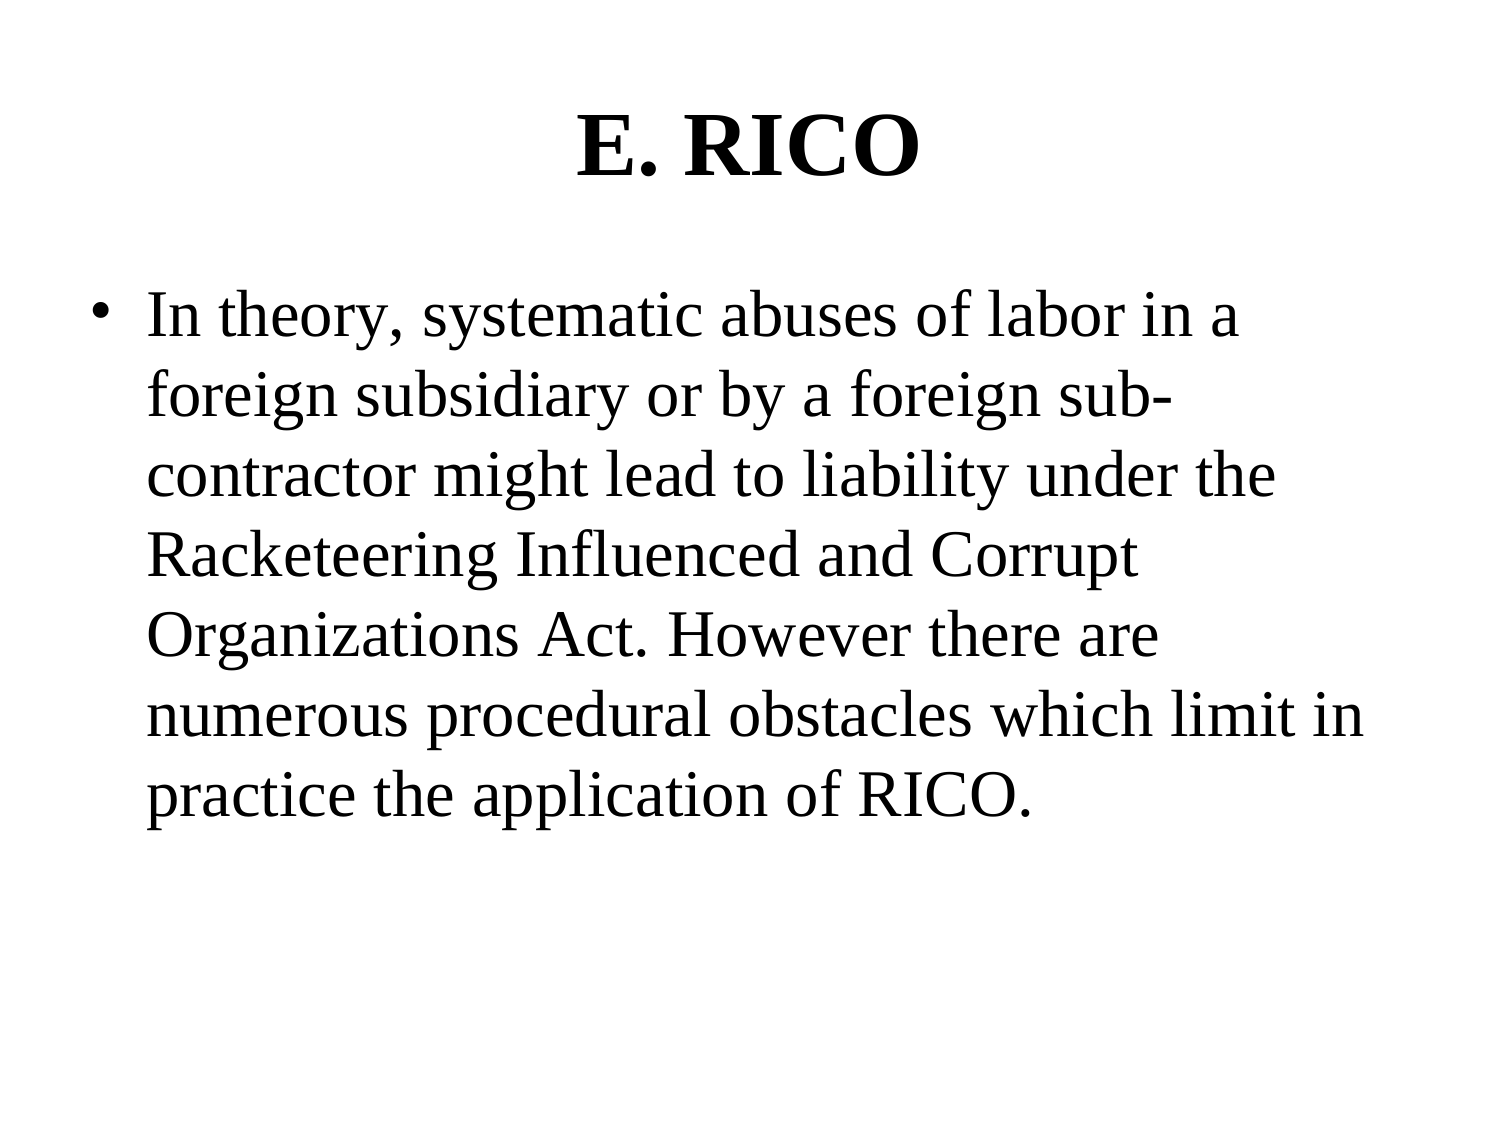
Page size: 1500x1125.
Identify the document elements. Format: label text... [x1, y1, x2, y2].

list In theory, systematic abuses of labor in a foreign subsidiary or by a foreign sub-contractor might lead to liability under the Racketeering Influenced and Corrupt Organizations Act. However there are numerous procedural obstacles which limit in practice the application of RICO. [75, 262, 1426, 1005]
title E. RICO [75, 45, 1426, 233]
